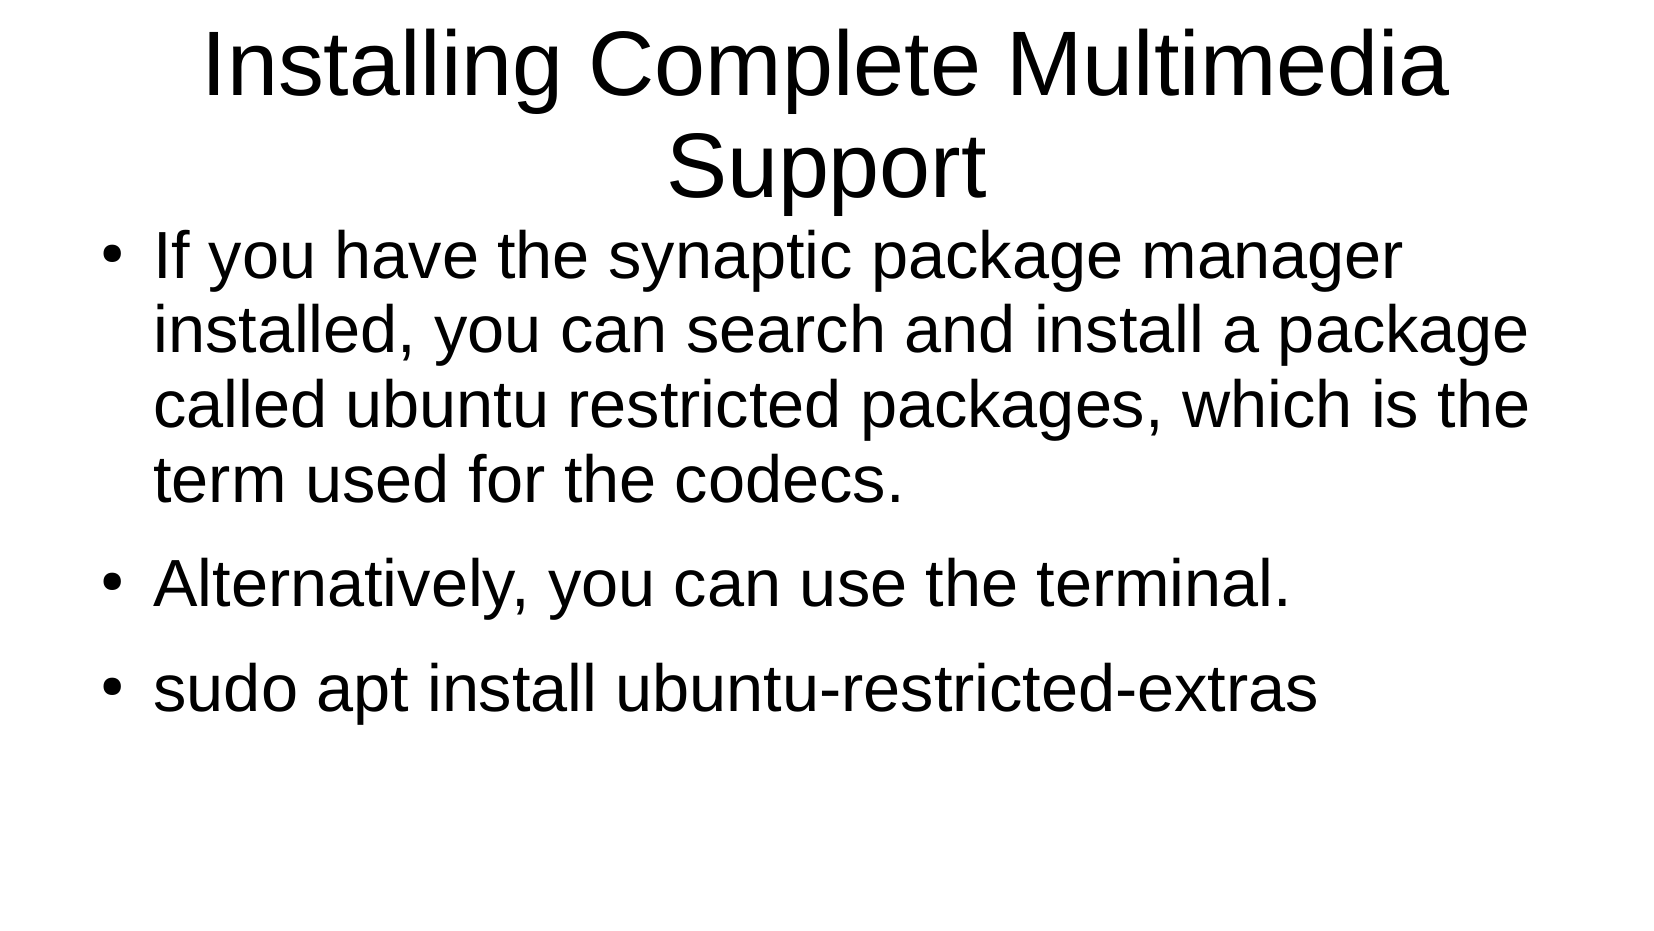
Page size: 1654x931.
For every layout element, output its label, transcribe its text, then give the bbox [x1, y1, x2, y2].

list If you have the synaptic package manager installed, you can search and install a package called ubuntu restricted packages, which is the term used for the codecs. Alternatively, you can use the terminal. sudo apt install ubuntu-restricted-extras [82, 217, 1571, 758]
title Installing Complete Multimedia Support [82, 12, 1571, 217]
